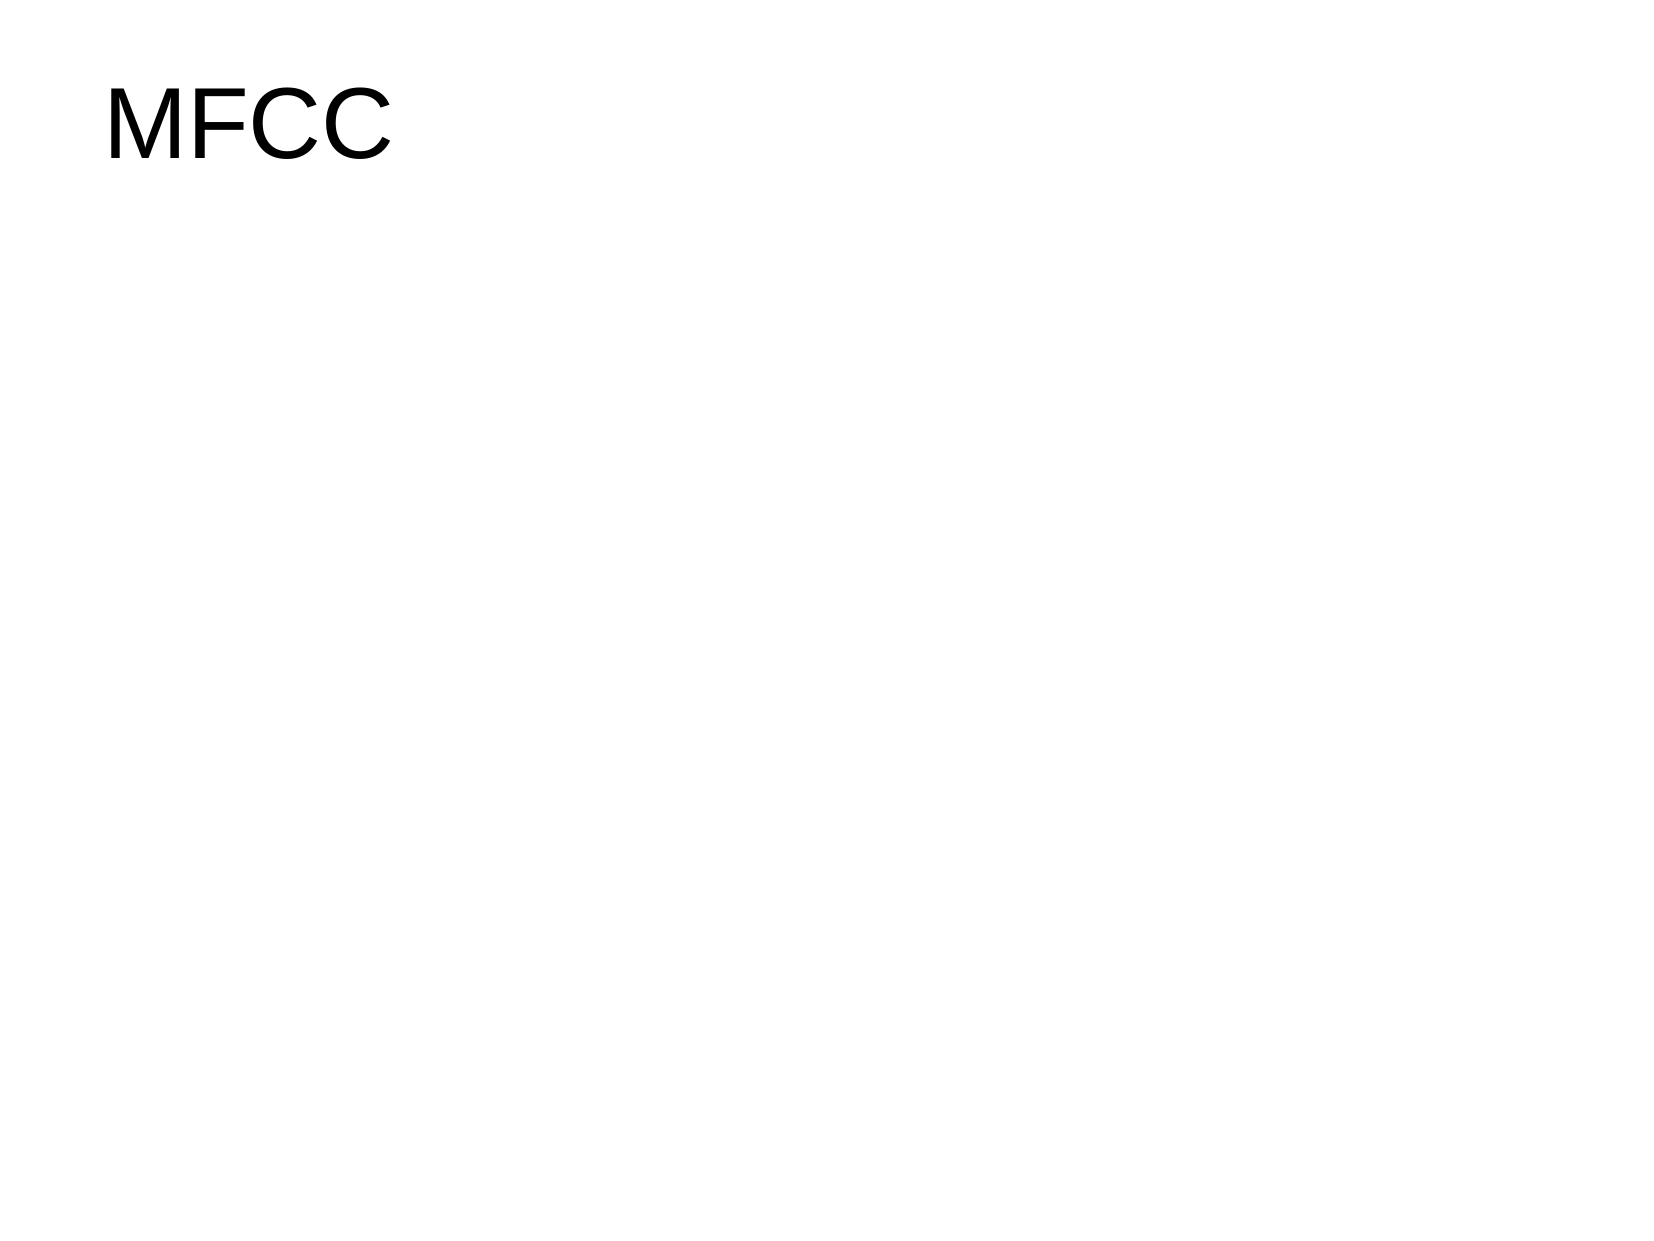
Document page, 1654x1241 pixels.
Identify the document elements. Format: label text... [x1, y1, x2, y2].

title MFCC [39, 8, 1638, 238]
